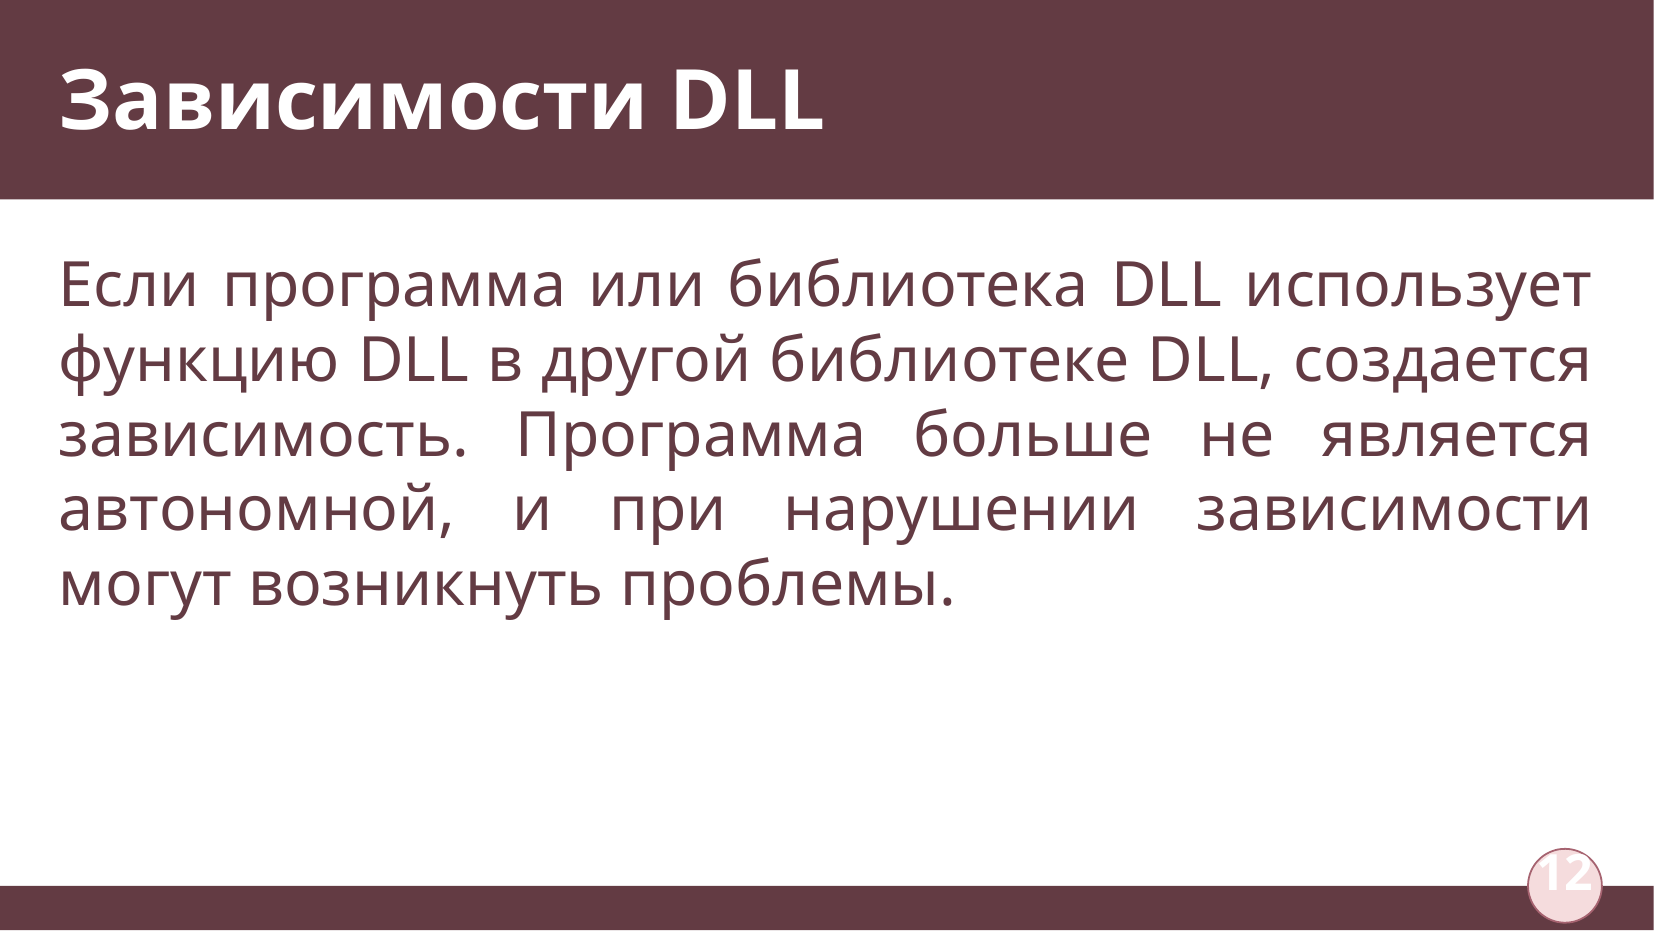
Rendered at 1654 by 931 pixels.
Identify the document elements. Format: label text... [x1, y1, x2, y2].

title Зависимости DLL [59, 37, 1595, 155]
list Если программа или библиотека DLL использует функцию DLL в другой библиотеке DLL, создается зависимость. Программа больше не является автономной, и при нарушении зависимости могут возникнуть проблемы. [59, 243, 1595, 694]
